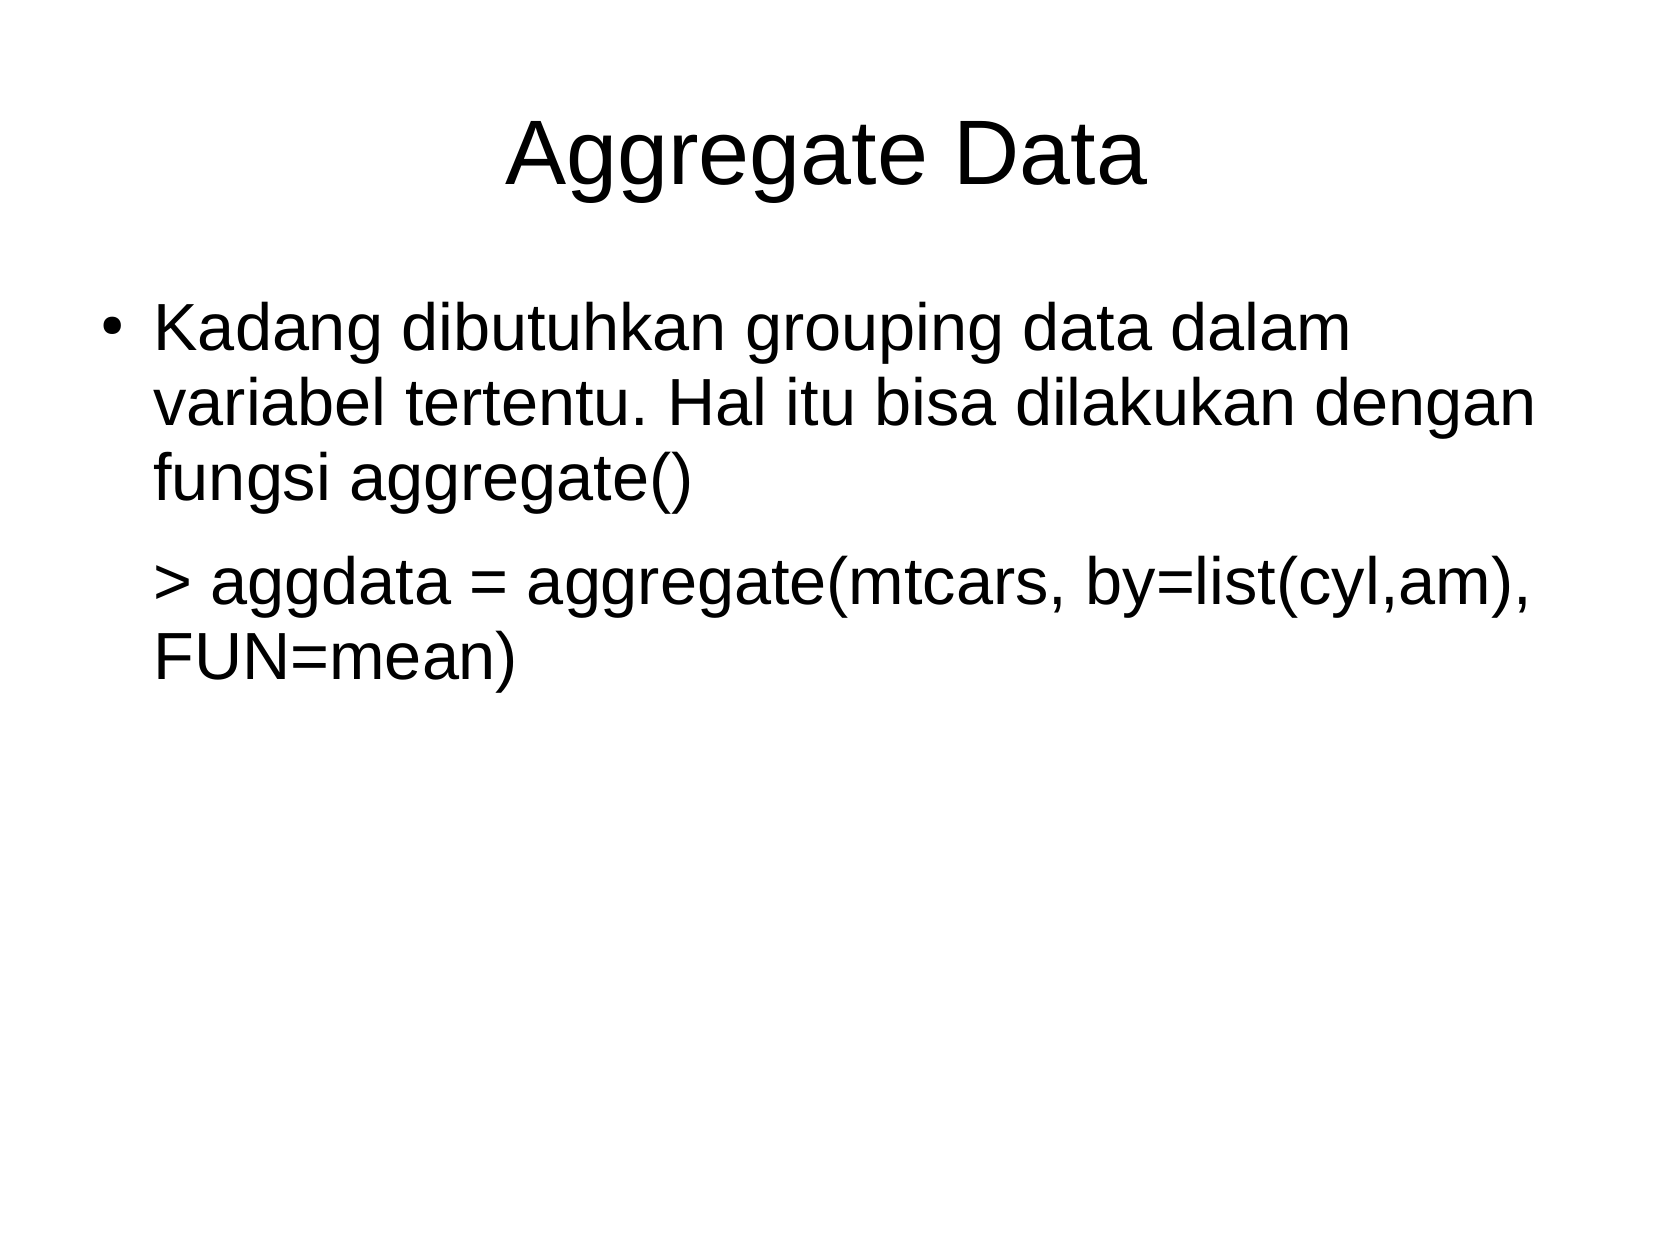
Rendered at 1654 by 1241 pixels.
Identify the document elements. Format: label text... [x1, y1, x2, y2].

list Kadang dibutuhkan grouping data dalam variabel tertentu. Hal itu bisa dilakukan dengan fungsi aggregate() > aggdata = aggregate(mtcars, by=list(cyl,am), FUN=mean) [82, 290, 1571, 1010]
title Aggregate Data [82, 49, 1571, 257]
